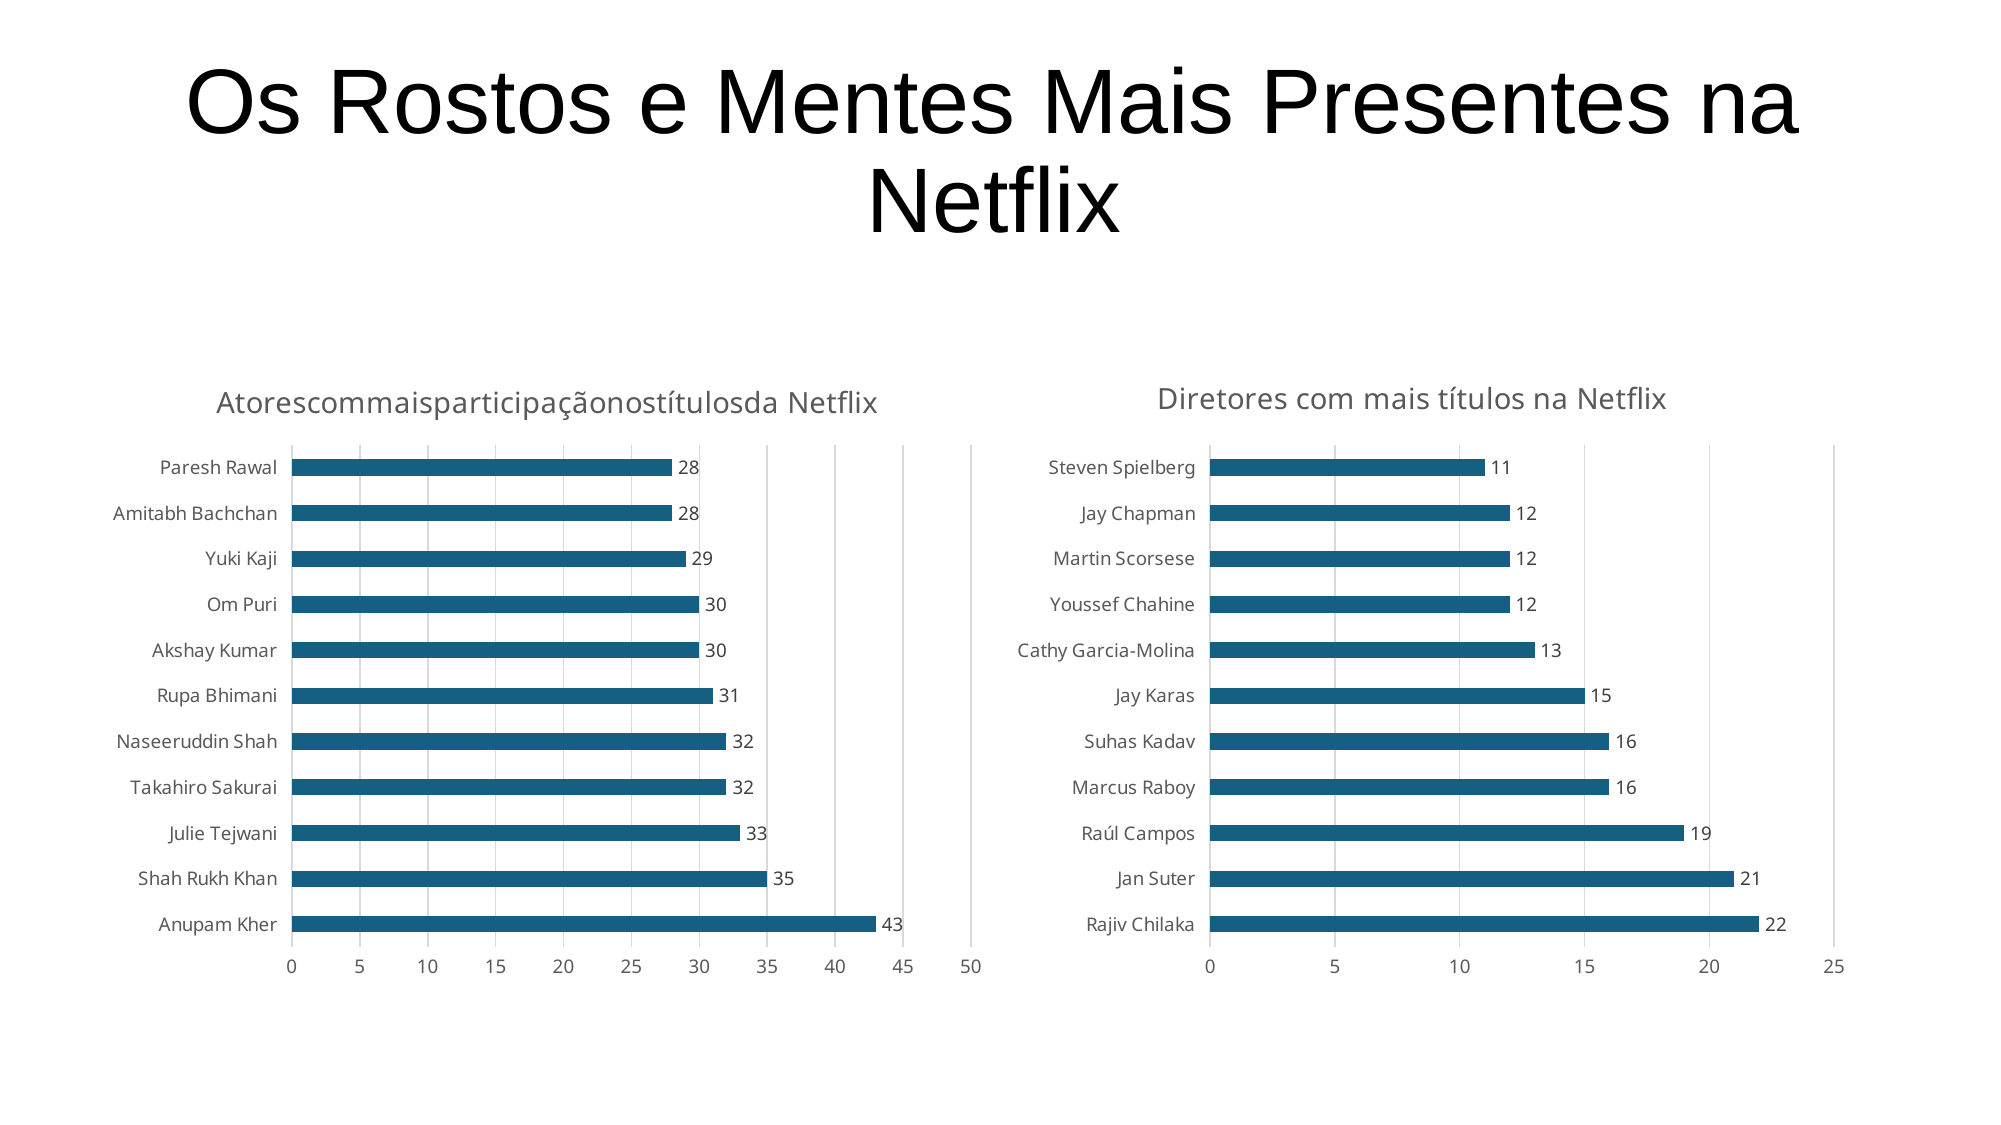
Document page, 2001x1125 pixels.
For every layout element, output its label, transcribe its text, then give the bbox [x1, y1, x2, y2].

chart [95, 353, 1863, 993]
title Os Rostos e Mentes Mais Presentes na Netflix [125, 0, 1863, 307]
